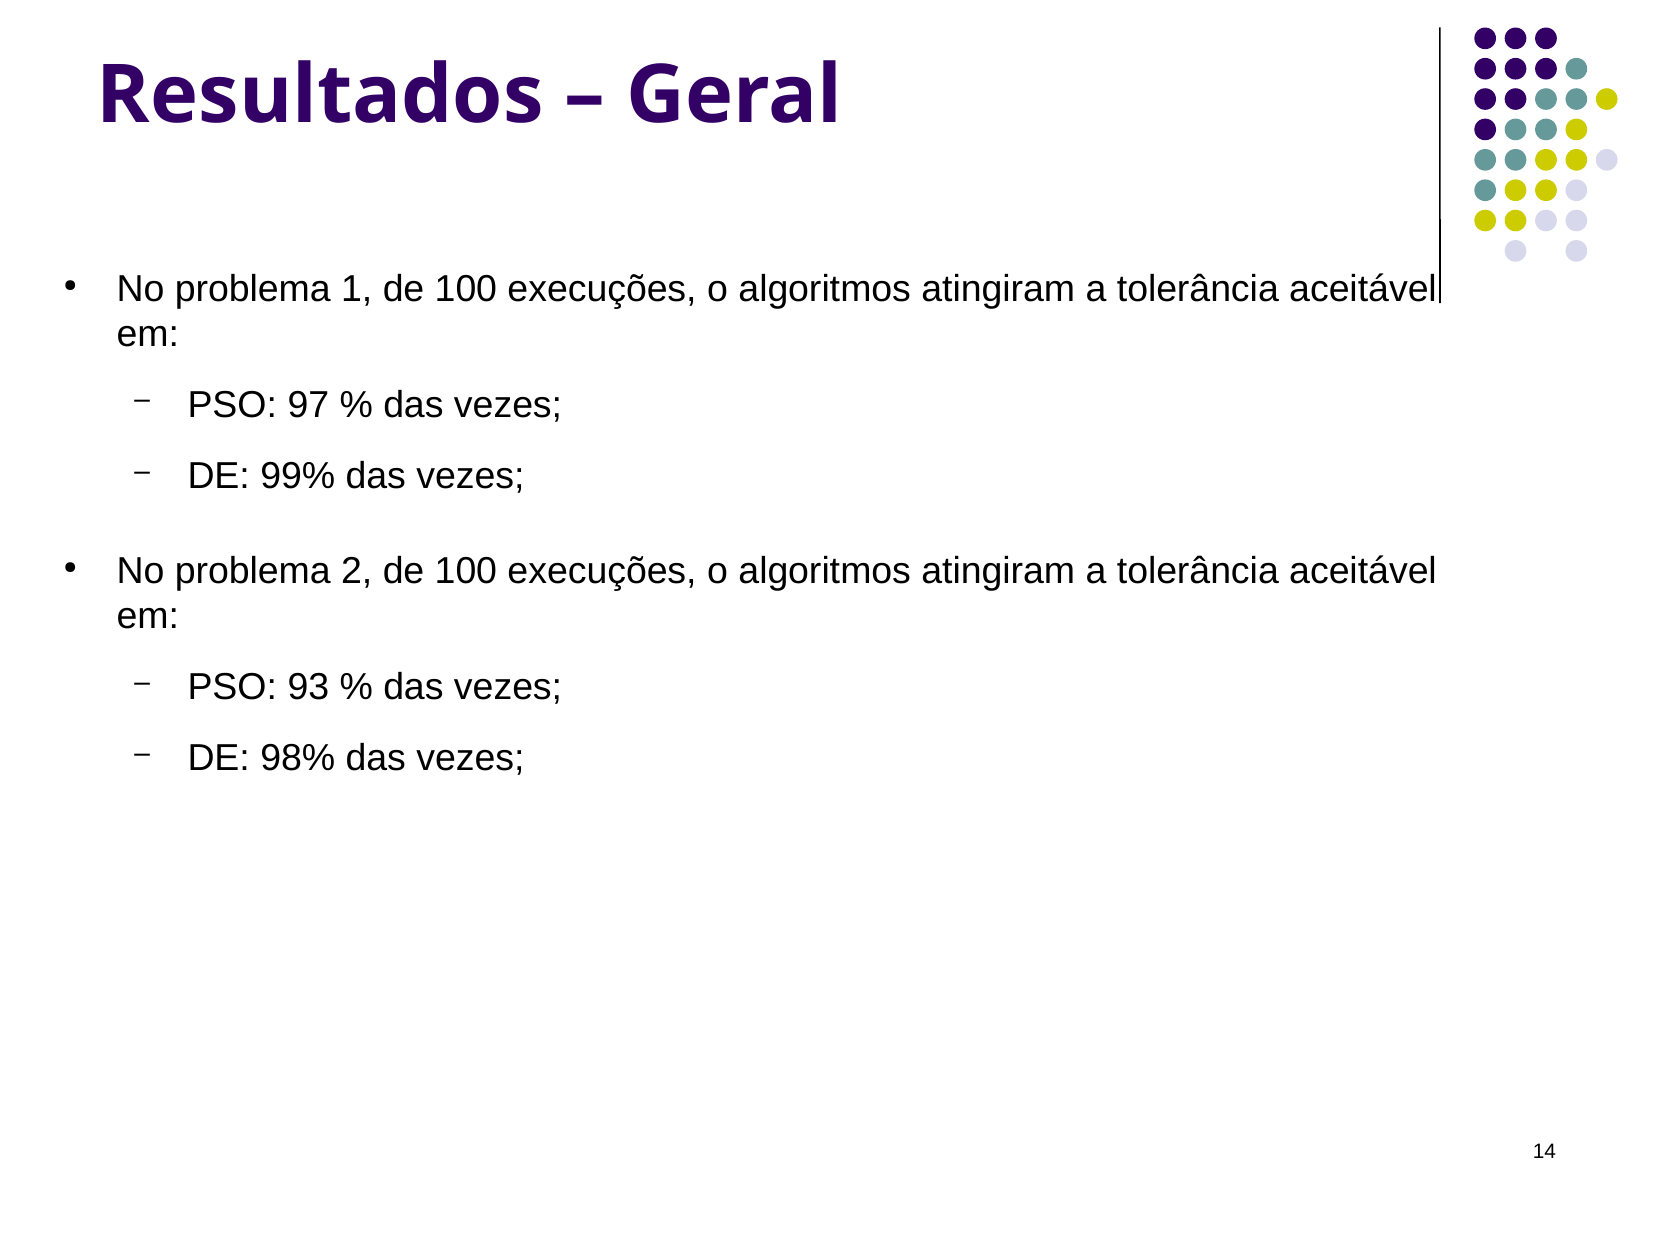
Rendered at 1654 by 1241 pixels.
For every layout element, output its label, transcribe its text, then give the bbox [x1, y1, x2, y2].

list No problema 2, de 100 execuções, o algoritmos atingiram a tolerância aceitável em: PSO: 93 % das vezes; DE: 98% das vezes; [30, 538, 1461, 866]
title Resultados – Geral [81, 6, 1446, 146]
list No problema 1, de 100 execuções, o algoritmos atingiram a tolerância aceitável em: PSO: 97 % das vezes; DE: 99% das vezes; [30, 256, 1461, 489]
slide_number <número> [1185, 1129, 1571, 1213]
